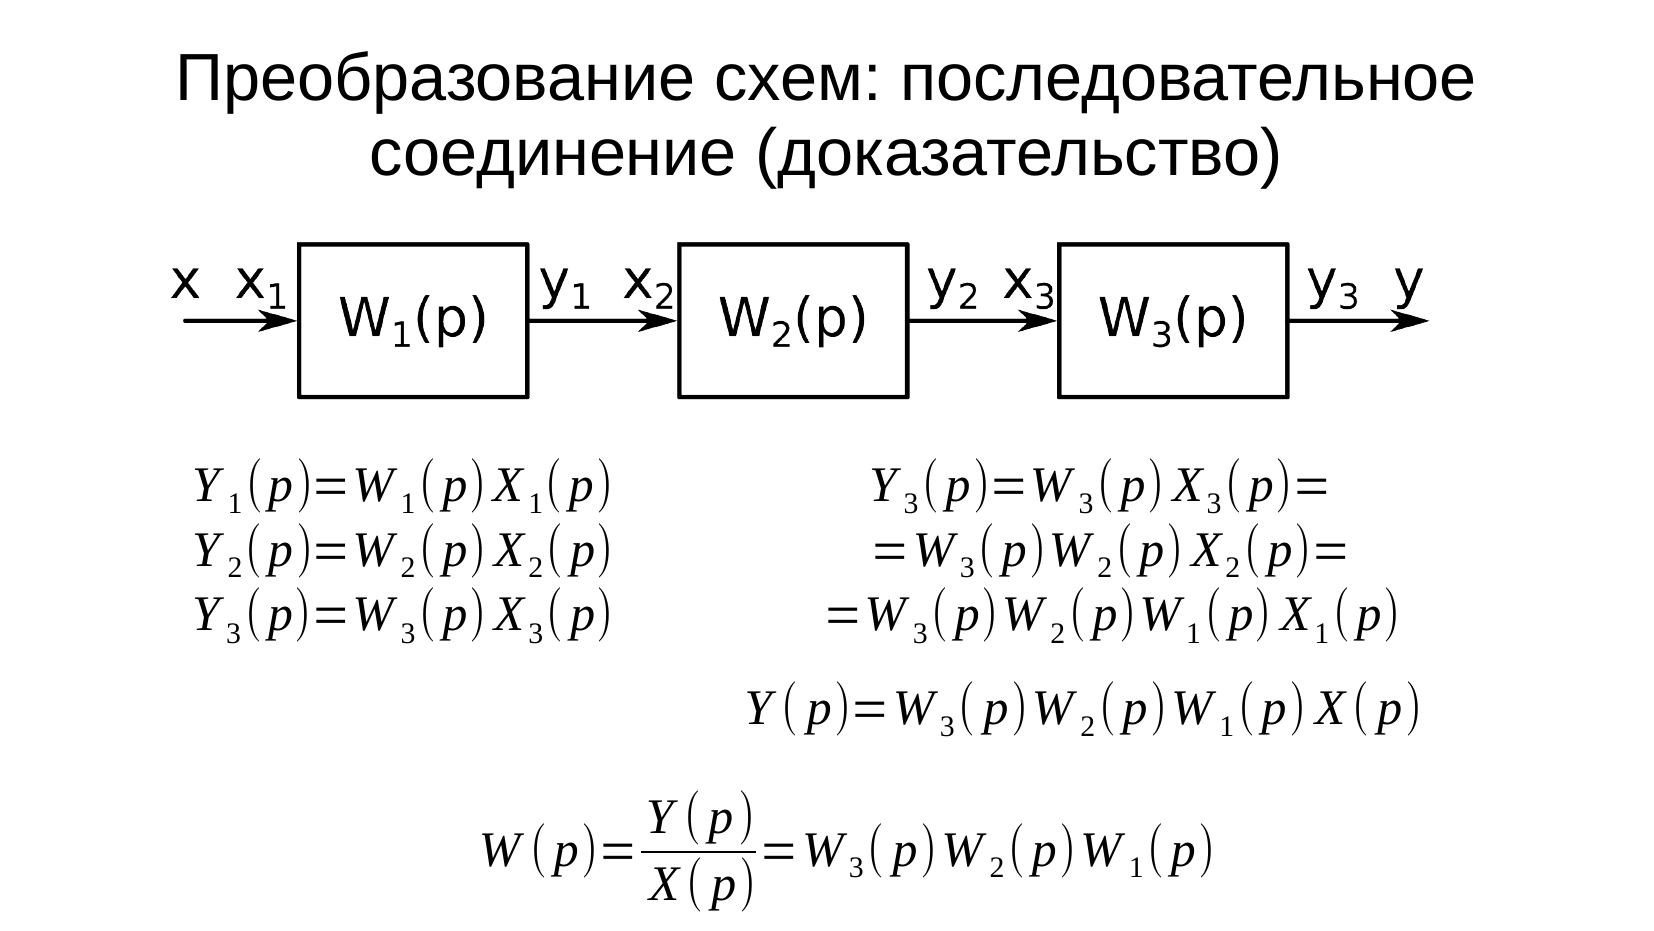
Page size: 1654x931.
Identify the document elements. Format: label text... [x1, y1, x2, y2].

picture [147, 206, 1477, 435]
chart [738, 679, 1429, 743]
chart [472, 788, 1223, 916]
title Преобразование схем: последовательное соединение (доказательство) [82, 37, 1571, 193]
chart [185, 455, 621, 650]
chart [797, 455, 1407, 650]
